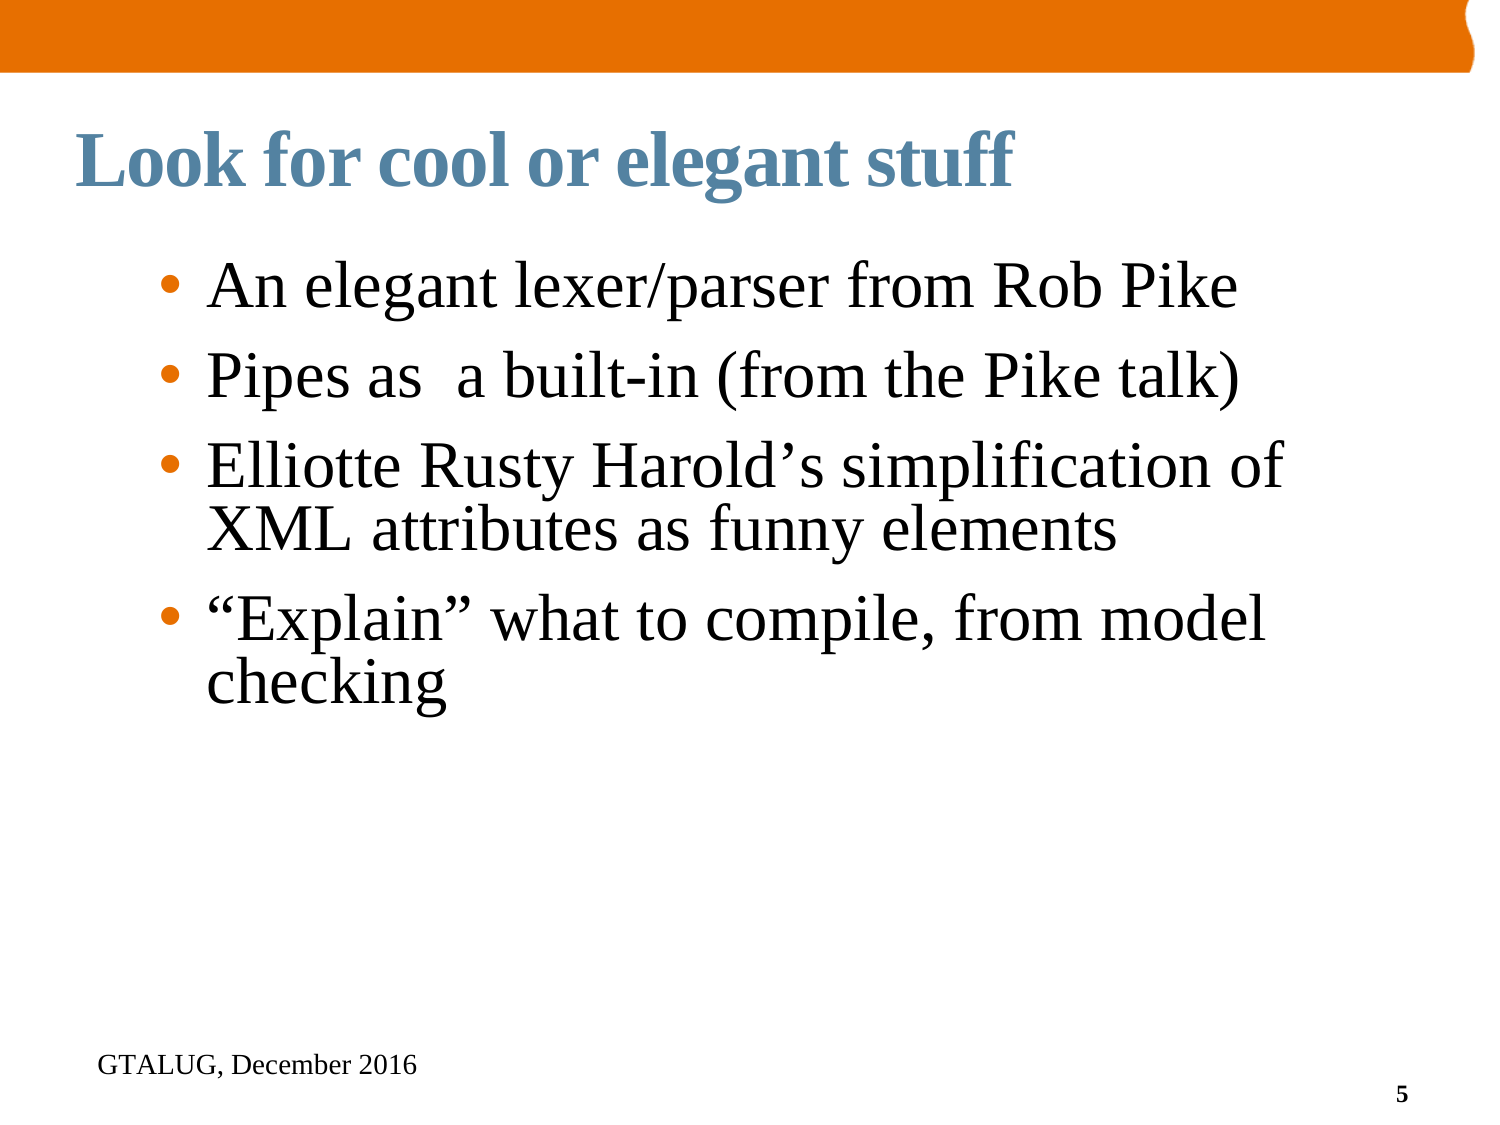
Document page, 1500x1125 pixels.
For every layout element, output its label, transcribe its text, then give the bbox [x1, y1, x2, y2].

title Look for cool or elegant stuff [75, 122, 1438, 228]
list An elegant lexer/parser from Rob Pike Pipes as a built-in (from the Pike talk) Elliotte Rusty Harold’s simplification of XML attributes as funny elements “Explain” what to compile, from model checking [64, 257, 1402, 1017]
picture [0, 0, 1500, 75]
